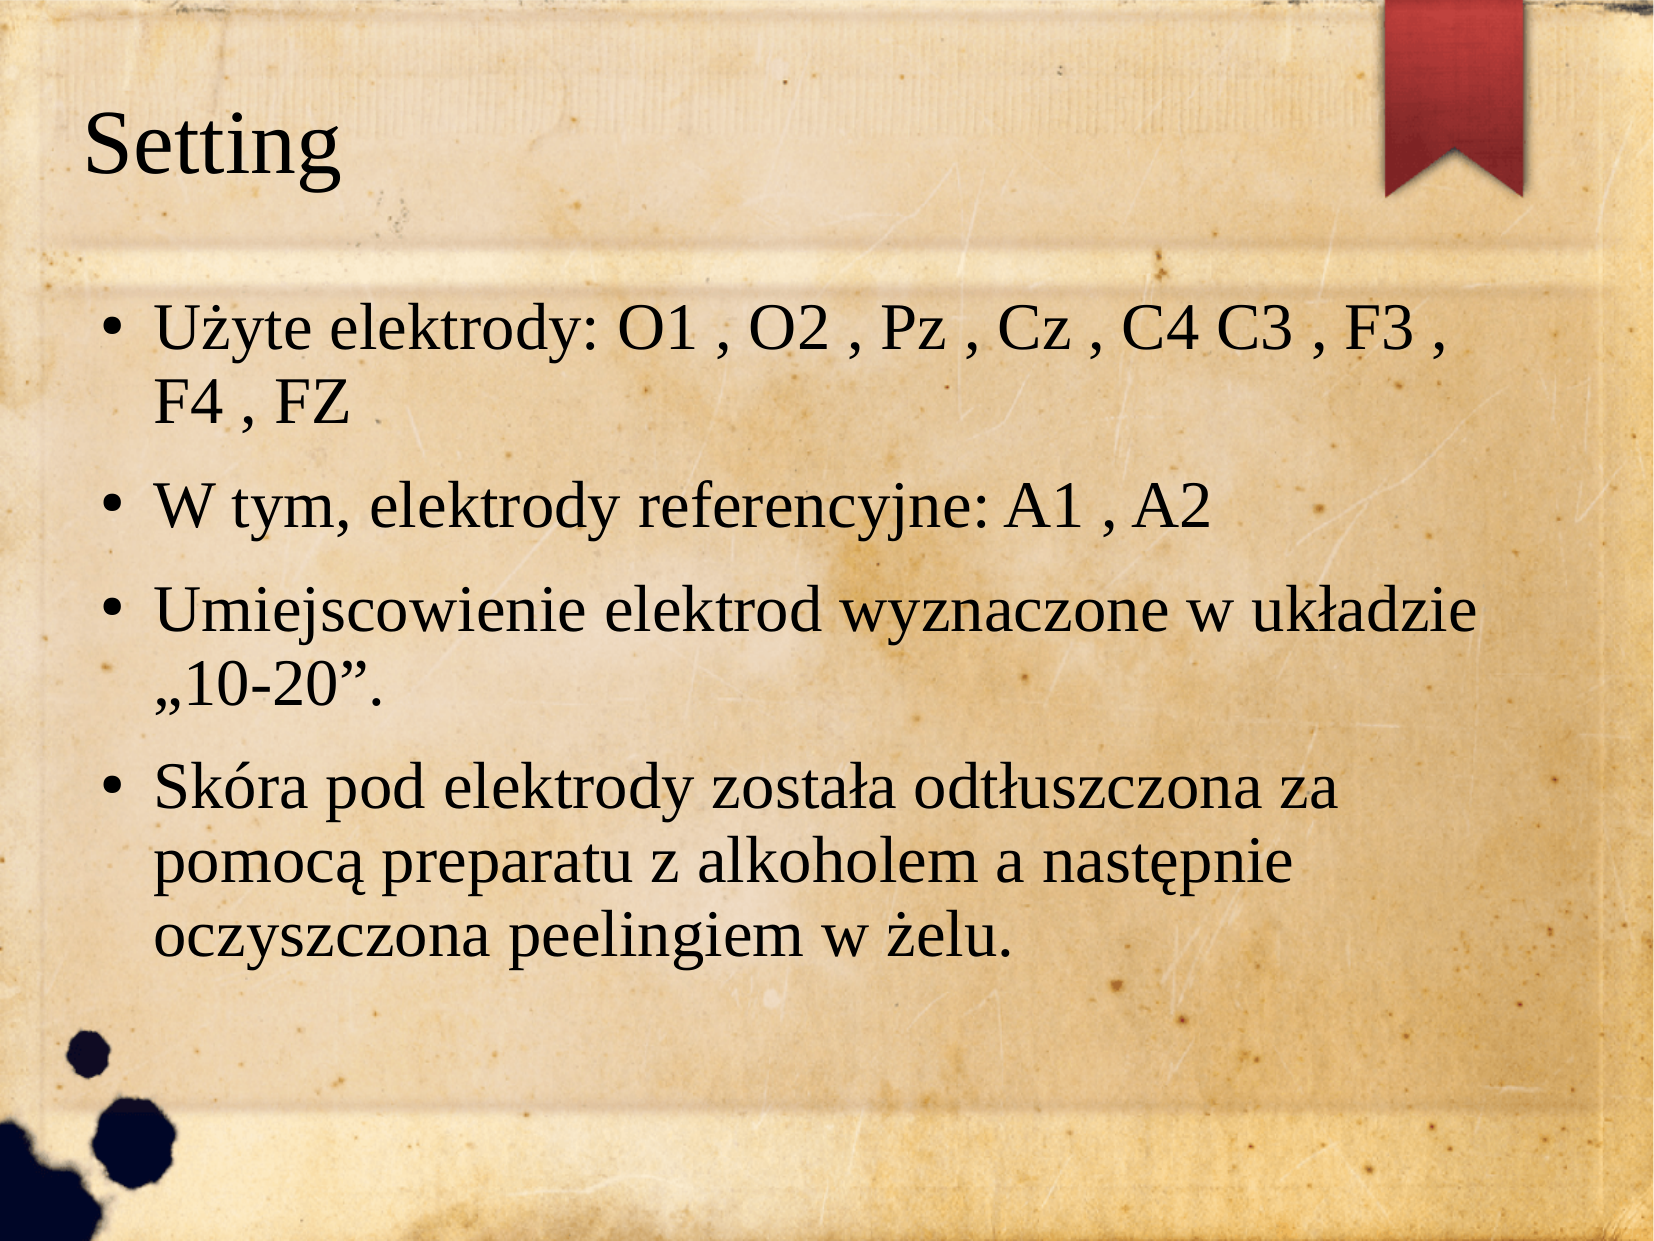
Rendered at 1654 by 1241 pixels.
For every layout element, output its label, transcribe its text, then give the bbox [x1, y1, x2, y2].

list Użyte elektrody: O1 , O2 , Pz , Cz , C4 C3 , F3 , F4 , FZ W tym, elektrody referencyjne: A1 , A2 Umiejscowienie elektrod wyznaczone w układzie „10-20”. Skóra pod elektrody została odtłuszczona za pomocą preparatu z alkoholem a następnie oczyszczona peelingiem w żelu. [82, 290, 1538, 1010]
picture [0, 0, 1654, 1241]
title Setting [82, 49, 1347, 237]
